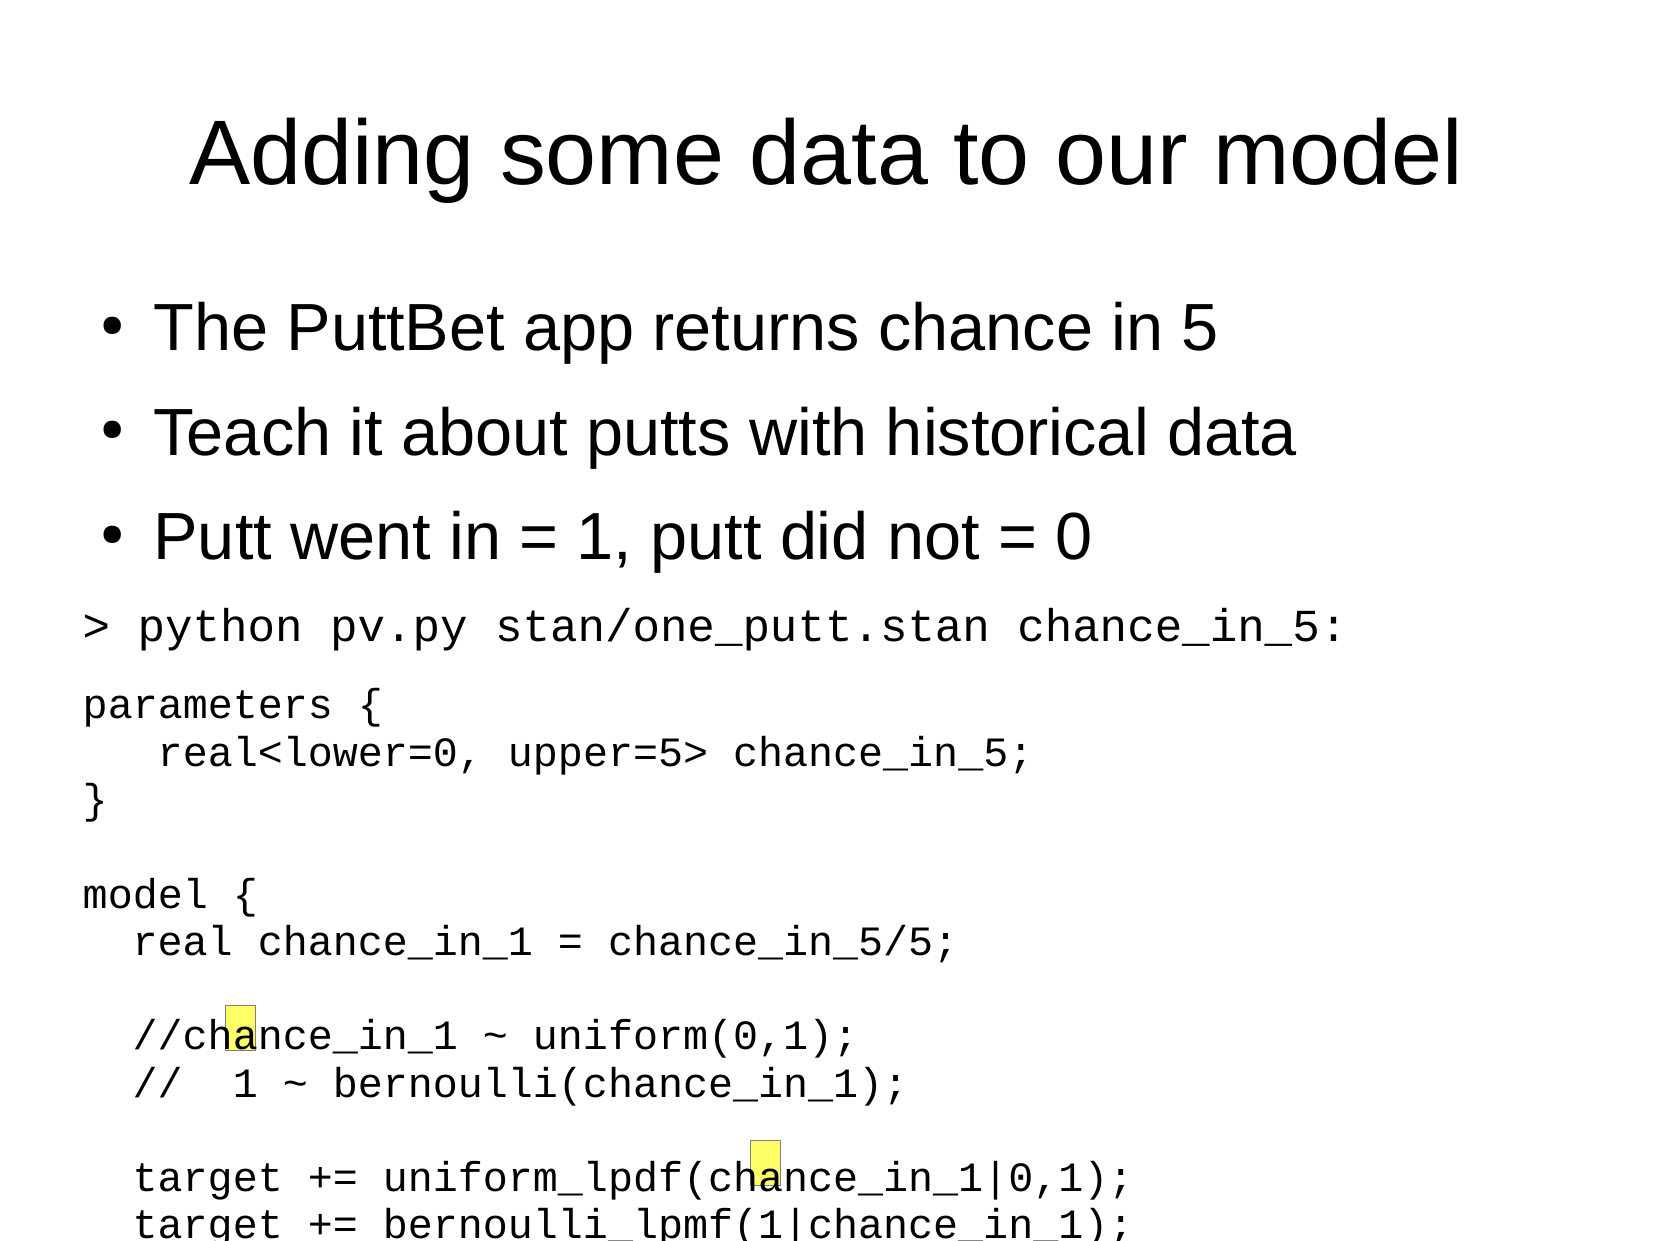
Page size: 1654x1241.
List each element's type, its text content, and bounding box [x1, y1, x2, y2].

list The PuttBet app returns chance in 5 Teach it about putts with historical data Putt went in = 1, putt did not = 0 > python pv.py stan/one_putt.stan chance_in_5: parameters { real<lower=0, upper=5> chance_in_5; } model { real chance_in_1 = chance_in_5/5; //chance_in_1 ~ uniform(0,1); // 1 ~ bernoulli(chance_in_1); target += uniform_lpdf(chance_in_1|0,1); target += bernoulli_lpmf(1|chance_in_1); } [82, 290, 1571, 1241]
title Adding some data to our model [82, 49, 1571, 257]
